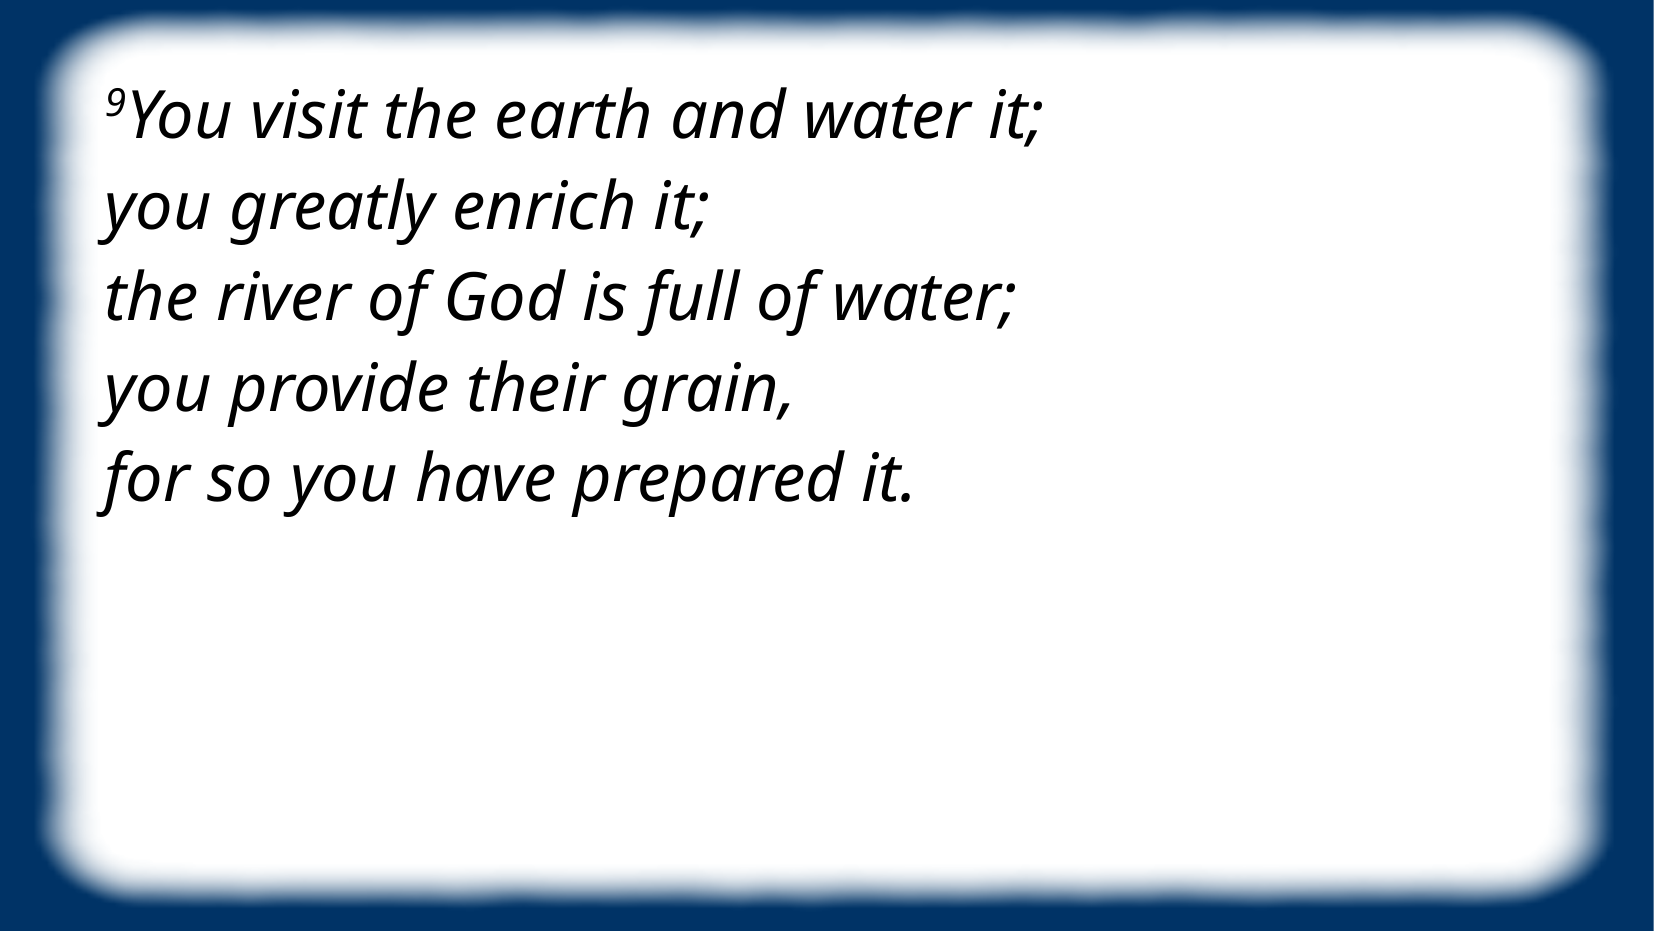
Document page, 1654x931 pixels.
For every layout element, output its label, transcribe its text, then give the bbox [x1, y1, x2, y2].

picture [0, 0, 1654, 931]
text_box 9You visit the earth and water it; you greatly enrich it; the river of God is full of water; you provide their grain, for so you have prepared it. [90, 60, 1561, 519]
